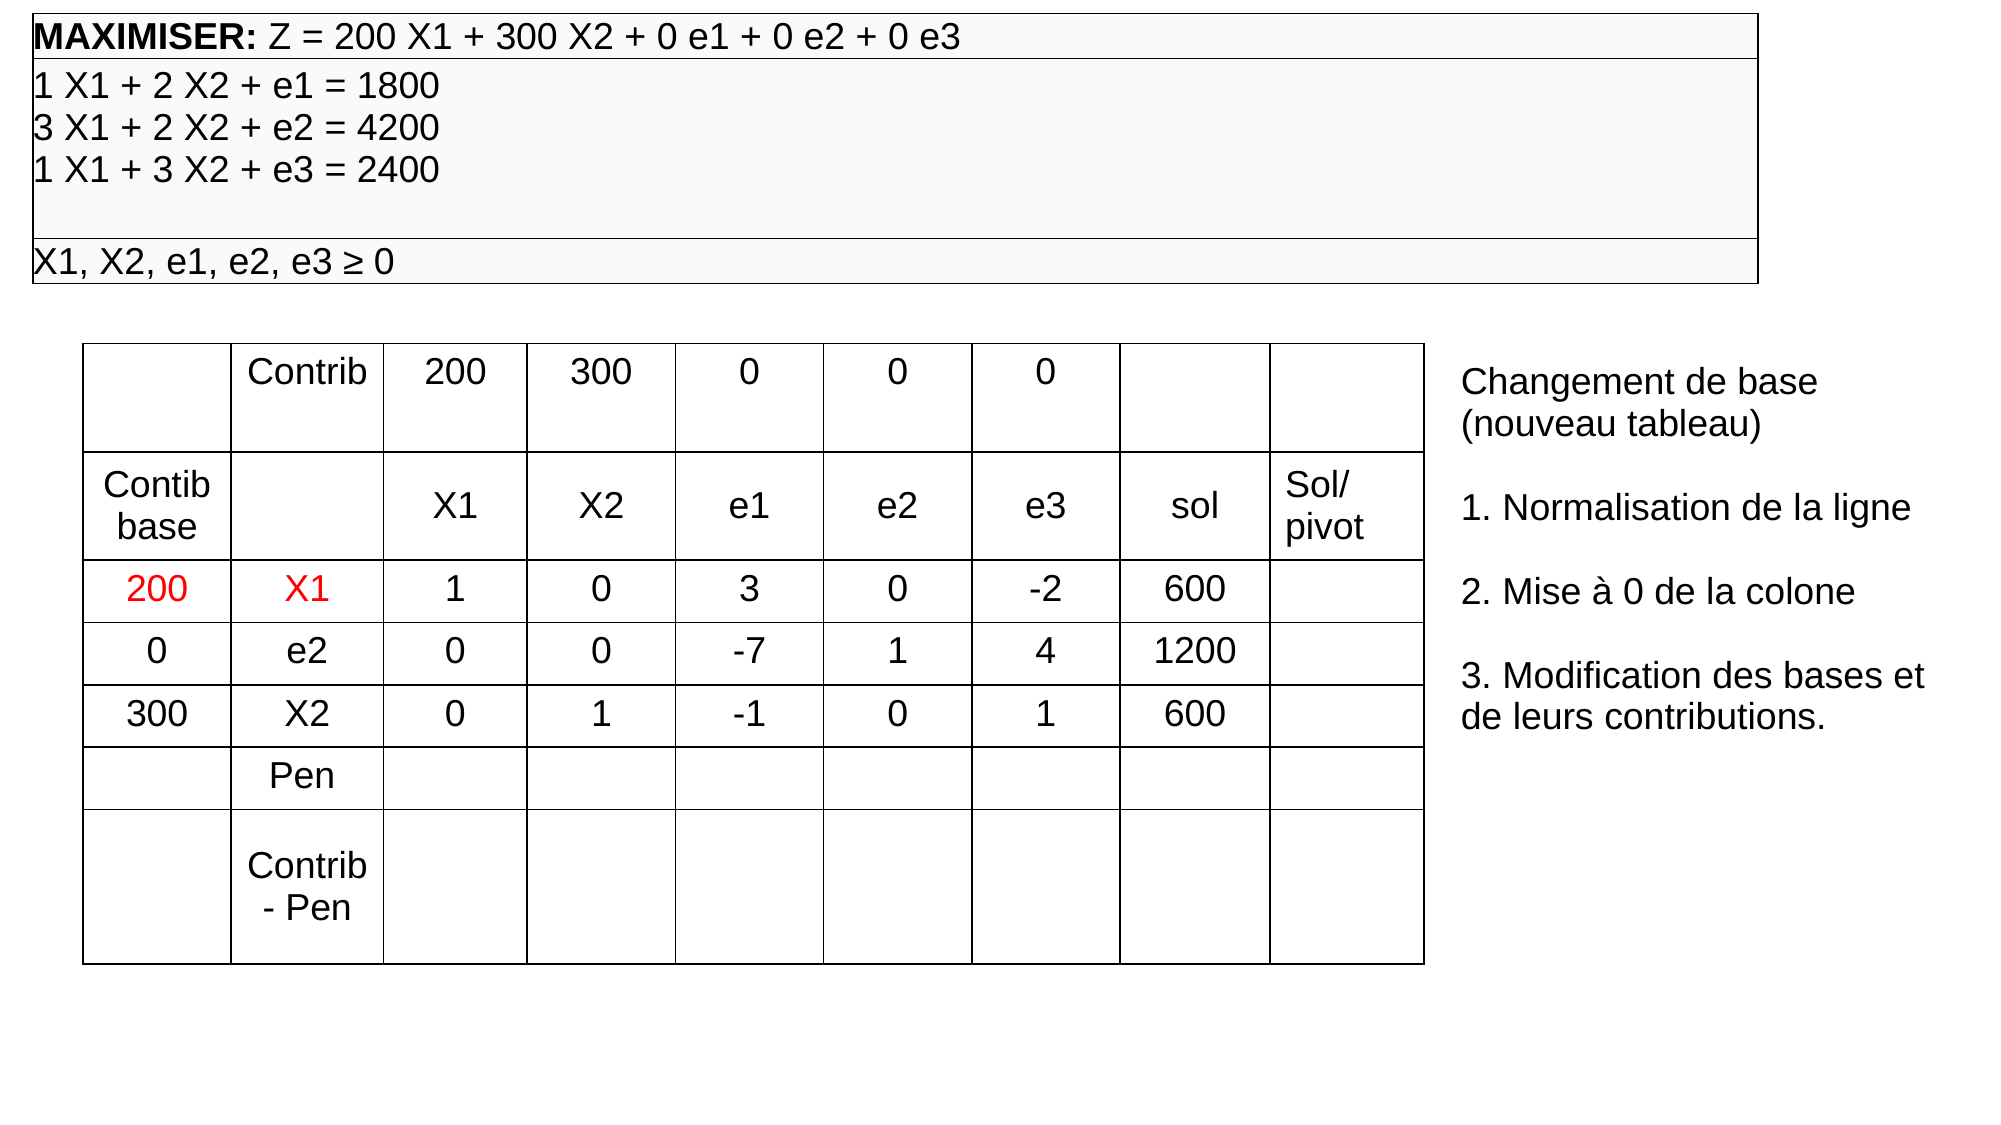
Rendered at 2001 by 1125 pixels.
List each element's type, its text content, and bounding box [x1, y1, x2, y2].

table_cell sol [1121, 453, 1269, 559]
table_cell Sol/pivot [1271, 453, 1423, 559]
table_cell 0 [384, 623, 526, 684]
table_cell e2 [232, 623, 383, 684]
table_cell Contrib - Pen [232, 810, 383, 963]
table_cell 600 [1121, 686, 1269, 746]
table_cell -2 [973, 561, 1119, 622]
table_cell [84, 748, 230, 809]
table_cell [1121, 748, 1269, 809]
table_cell X1, X2, e1, e2, e3 ≥ 0 [34, 239, 1757, 283]
table_cell 1 [528, 686, 675, 746]
table_cell 1 [384, 561, 526, 622]
table_header [1121, 344, 1269, 451]
table_cell [528, 748, 675, 809]
table_cell [1271, 810, 1423, 963]
table_cell [676, 810, 823, 963]
table_cell 300 [84, 686, 230, 746]
text_box Changement de base (nouveau tableau) 1. Normalisation de la ligne 2. Mise à 0 de la colone 3. Modification des bases et de leurs contributions. [1446, 352, 1988, 901]
table_cell [384, 748, 526, 809]
table_cell [1271, 686, 1423, 746]
table_cell 1 [824, 623, 971, 684]
table_cell 1 X1 + 2 X2 + e1 = 1800 3 X1 + 2 X2 + e2 = 4200 1 X1 + 3 X2 + e3 = 2400 [34, 59, 1757, 238]
table_cell X1 [232, 561, 383, 622]
table_cell -7 [676, 623, 823, 684]
table_cell [824, 810, 971, 963]
table_cell 600 [1121, 561, 1269, 622]
table_cell e2 [824, 453, 971, 559]
table_cell 4 [973, 623, 1119, 684]
table_cell X2 [232, 686, 383, 746]
table_header 0 [824, 344, 971, 451]
table_cell 0 [824, 561, 971, 622]
table_header 300 [528, 344, 675, 451]
table_cell 3 [676, 561, 823, 622]
table_cell [528, 810, 675, 963]
table_cell [824, 748, 971, 809]
table_cell 0 [824, 686, 971, 746]
table_cell 0 [528, 623, 675, 684]
table_cell Contib base [84, 453, 230, 559]
table_cell 0 [384, 686, 526, 746]
table_header Contrib [232, 344, 383, 451]
table_cell 0 [84, 623, 230, 684]
table_cell Pen [232, 748, 383, 809]
table_header [84, 344, 230, 451]
table_cell [84, 810, 230, 963]
table_cell [973, 810, 1119, 963]
table_header 0 [676, 344, 823, 451]
table_cell [232, 453, 383, 559]
table_cell 1200 [1121, 623, 1269, 684]
table_cell X1 [384, 453, 526, 559]
table_cell [1121, 810, 1269, 963]
table_cell 1 [973, 686, 1119, 746]
table_header 0 [973, 344, 1119, 451]
table_cell [1271, 748, 1423, 809]
table_cell [973, 748, 1119, 809]
table_cell 0 [528, 561, 675, 622]
table_header 200 [384, 344, 526, 451]
table_cell -1 [676, 686, 823, 746]
table_cell e1 [676, 453, 823, 559]
table_cell e3 [973, 453, 1119, 559]
table_cell [676, 748, 823, 809]
table_cell [1271, 623, 1423, 684]
table_cell 200 [84, 561, 230, 622]
table_cell [384, 810, 526, 963]
table_cell X2 [528, 453, 675, 559]
table_header [1271, 344, 1423, 451]
table_header MAXIMISER: Z = 200 X1 + 300 X2 + 0 e1 + 0 e2 + 0 e3 [34, 14, 1757, 58]
table_cell [1271, 561, 1423, 622]
